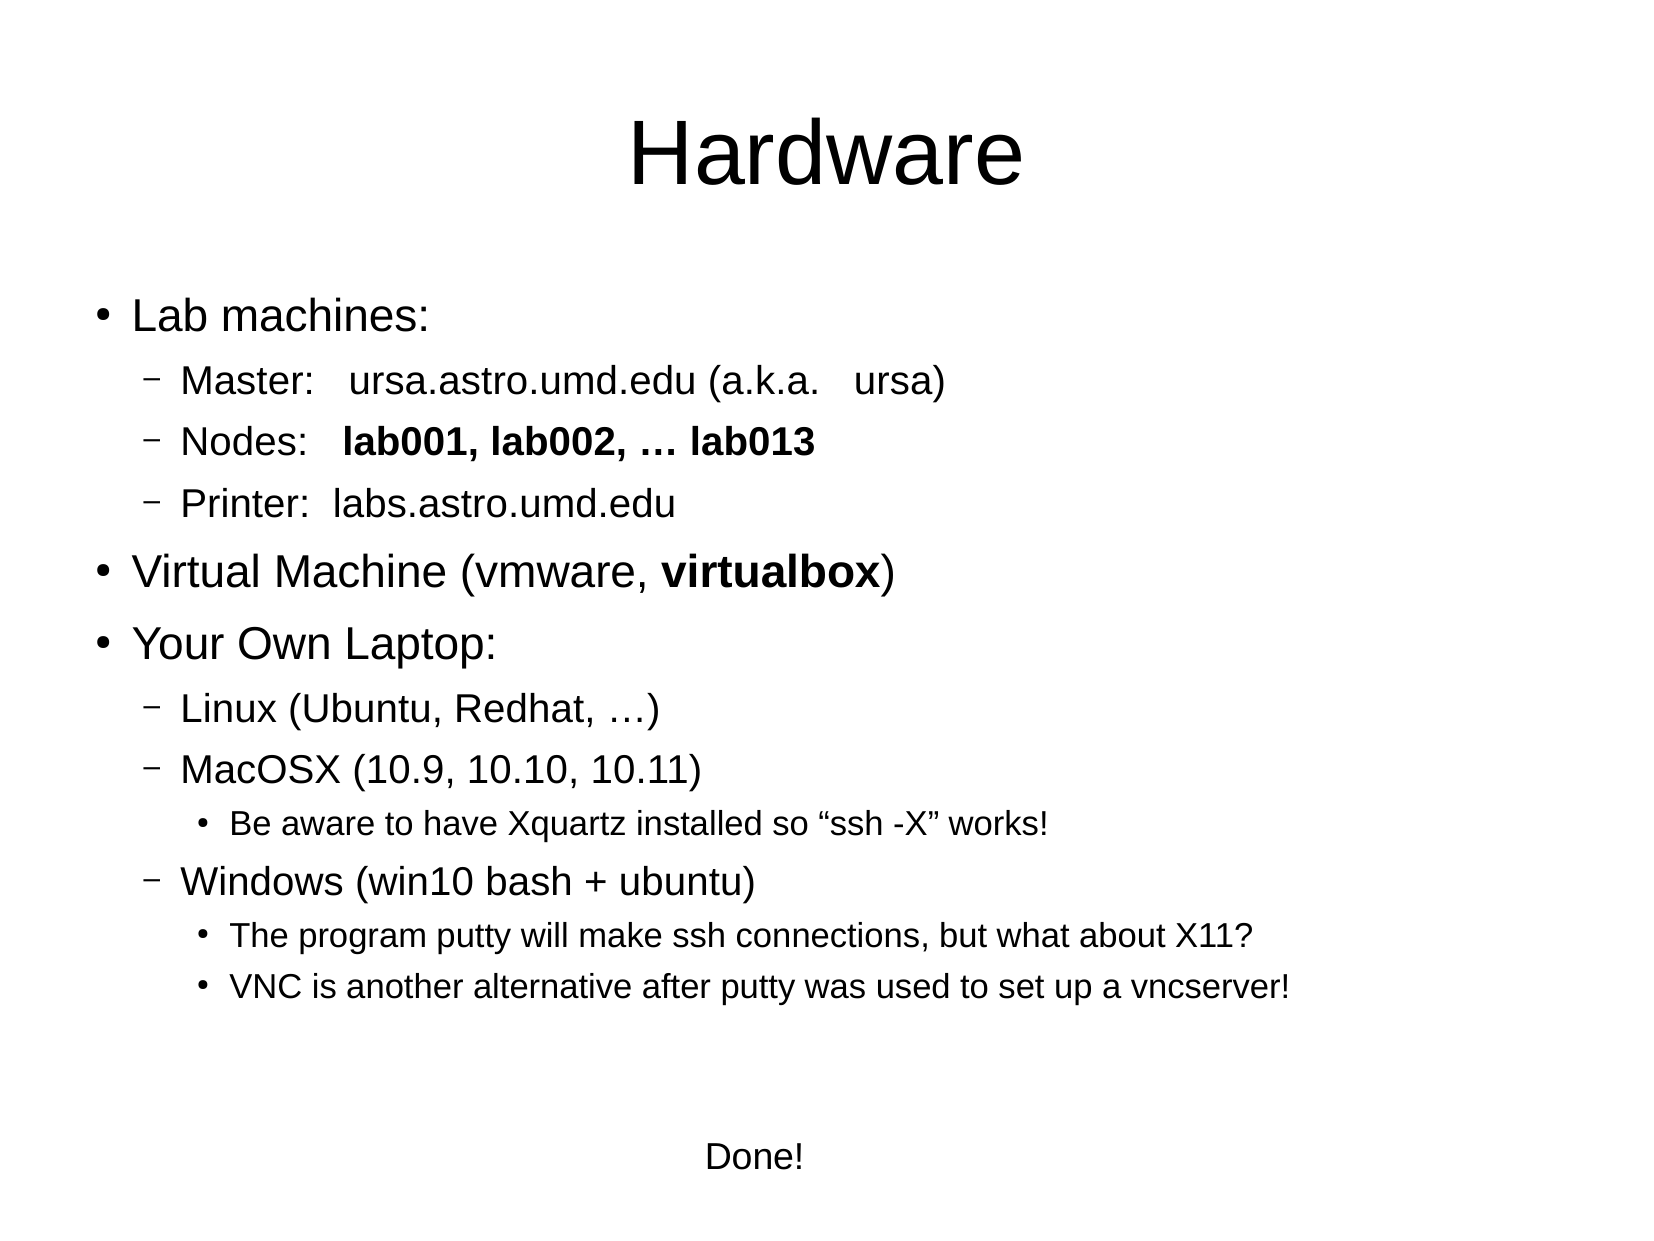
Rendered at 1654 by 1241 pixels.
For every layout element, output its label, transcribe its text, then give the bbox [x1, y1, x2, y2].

title Hardware [82, 49, 1571, 257]
text_box Done! [690, 1128, 819, 1186]
list Lab machines: Master: ursa.astro.umd.edu (a.k.a. ursa) Nodes: lab001, lab002, … lab013 Printer: labs.astro.umd.edu Virtual Machine (vmware, virtualbox) Your Own Laptop: Linux (Ubuntu, Redhat, …) MacOSX (10.9, 10.10, 10.11) Be aware to have Xquartz installed so “ssh -X” works! Windows (win10 bash + ubuntu) The program putty will make ssh connections, but what about X11? VNC is another alternative after putty was used to set up a vncserver! [82, 290, 1571, 1010]
